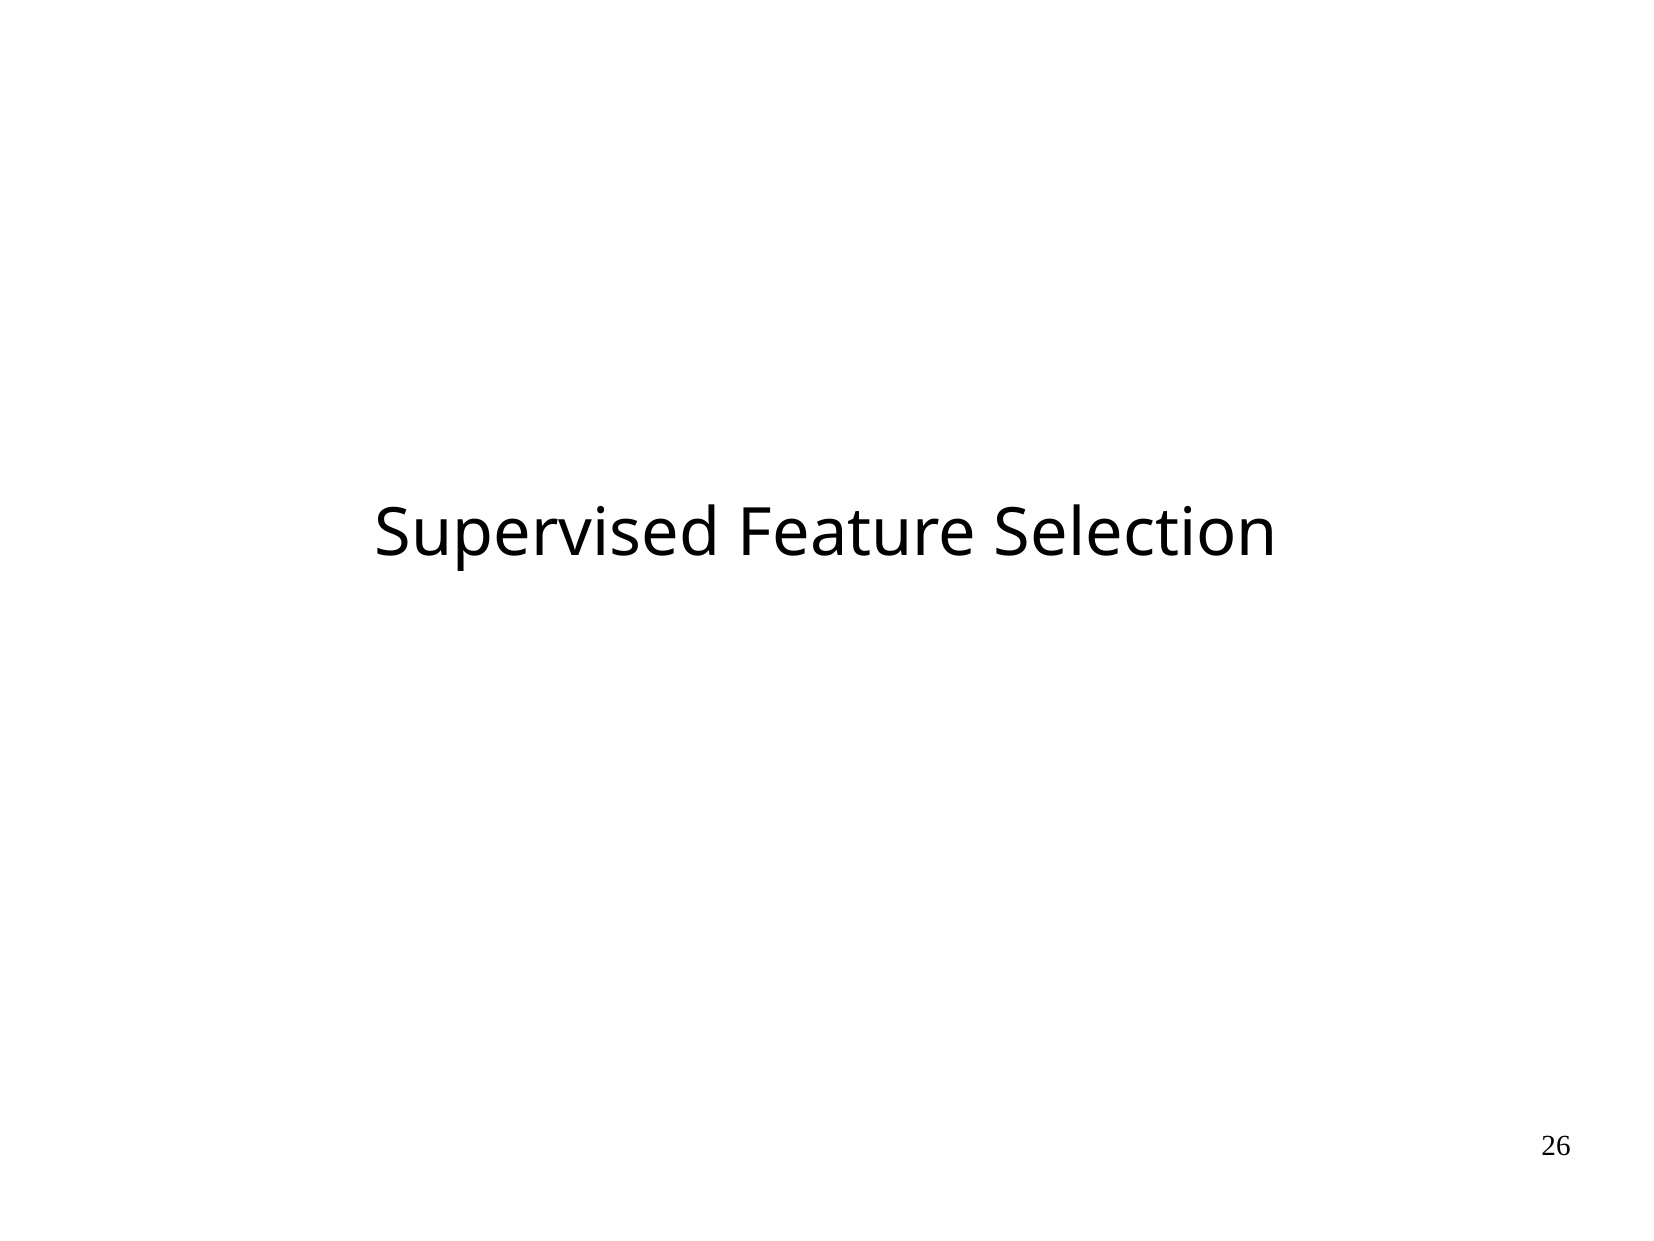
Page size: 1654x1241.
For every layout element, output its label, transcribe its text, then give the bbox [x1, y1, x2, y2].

subtitle Supervised Feature Selection [82, 49, 1571, 1010]
